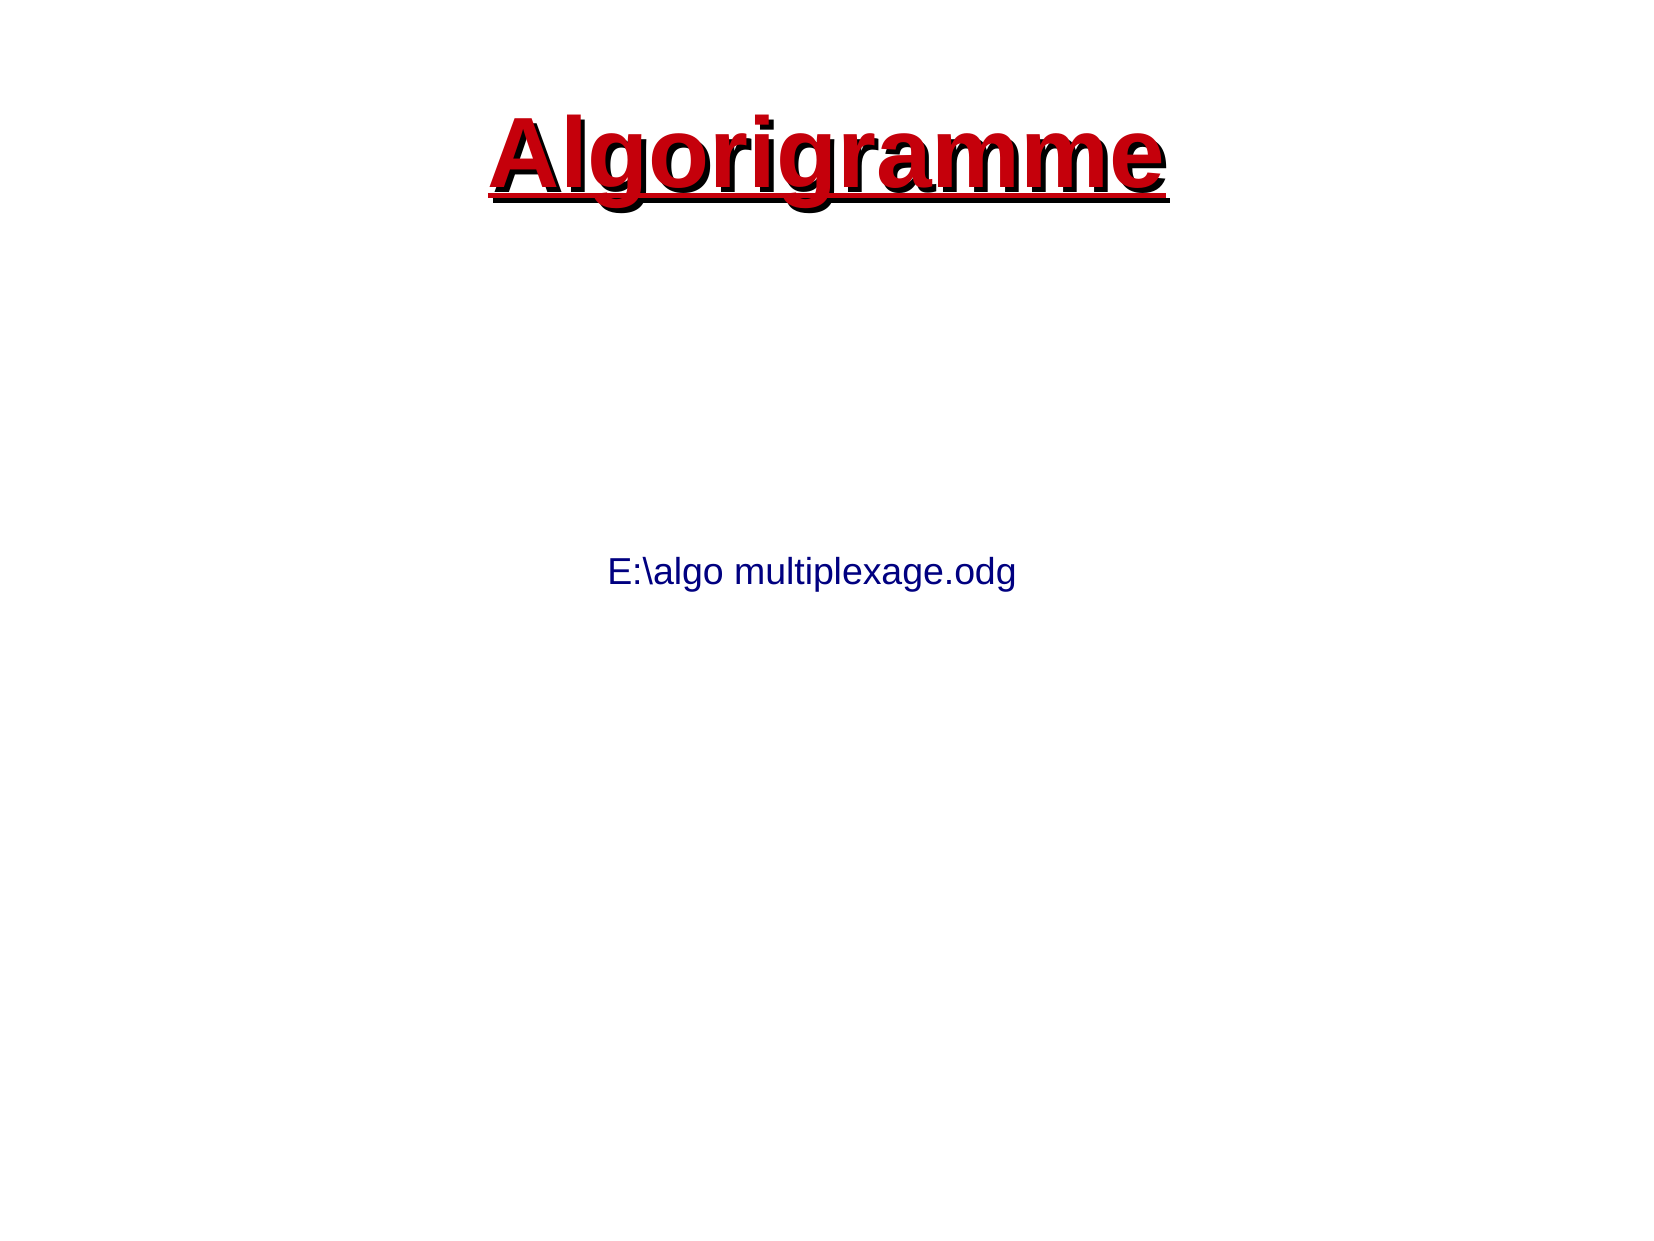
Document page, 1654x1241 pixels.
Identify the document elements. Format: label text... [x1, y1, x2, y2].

text_box E:\algo multiplexage.odg [592, 543, 1099, 615]
subtitle [82, 49, 1571, 1010]
